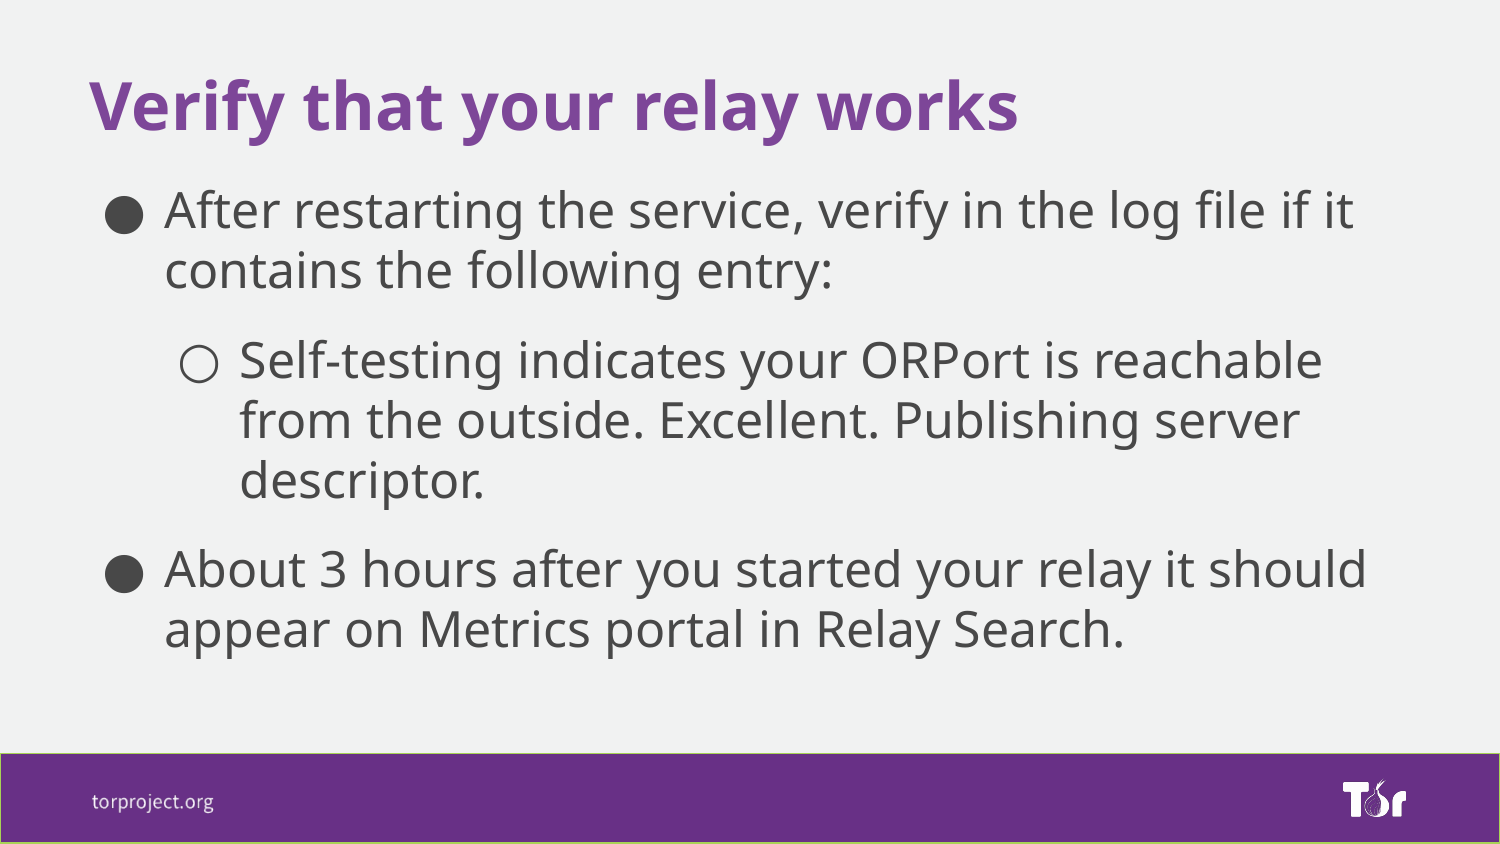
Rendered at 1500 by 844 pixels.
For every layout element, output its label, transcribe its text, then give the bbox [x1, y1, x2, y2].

picture [1343, 778, 1406, 817]
picture [75, 780, 604, 821]
text_box After restarting the service, verify in the log file if it contains the following entry: Self-testing indicates your ORPort is reachable from the outside. Excellent. Publishing server descriptor. About 3 hours after you started your relay it should appear on Metrics portal in Relay Search. [75, 171, 1425, 728]
text_box Verify that your relay works [75, 33, 1425, 171]
